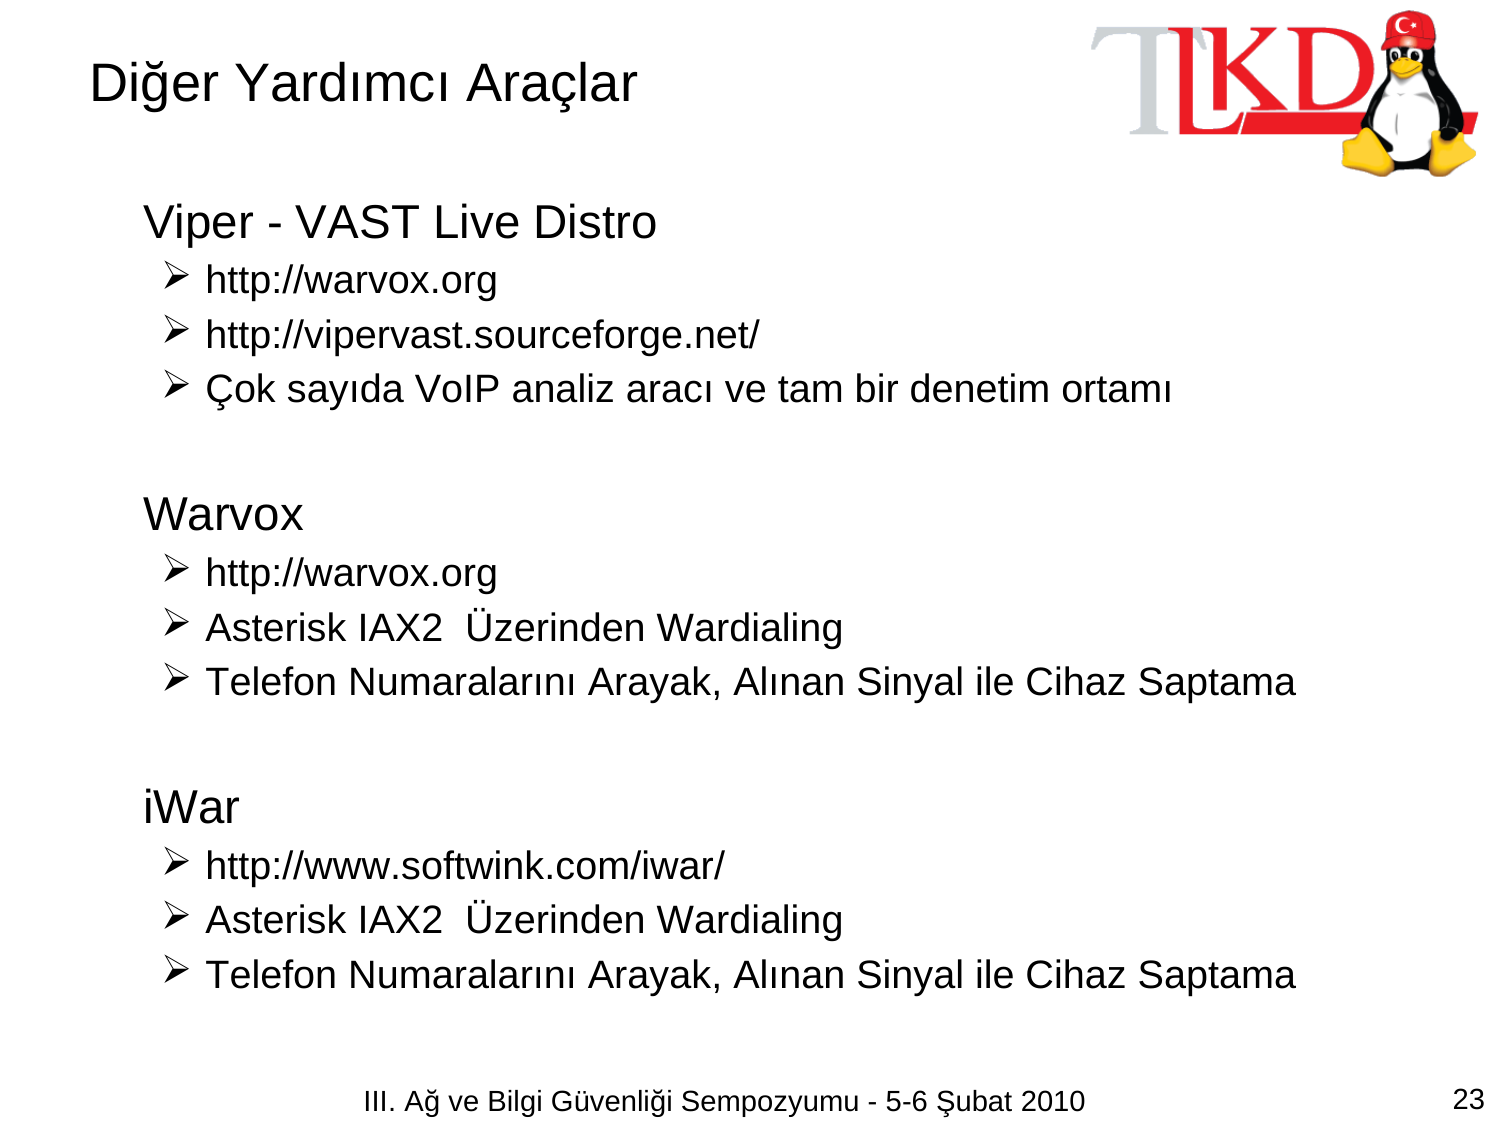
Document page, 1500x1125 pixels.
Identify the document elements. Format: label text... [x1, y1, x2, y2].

list Viper - VAST Live Distro http://warvox.org http://vipervast.sourceforge.net/ Çok sayıda VoIP analiz aracı ve tam bir denetim ortamı Warvox http://warvox.org Asterisk IAX2 Üzerinden Wardialing Telefon Numaralarını Arayak, Alınan Sinyal ile Cihaz Saptama iWar http://www.softwink.com/iwar/ Asterisk IAX2 Üzerinden Wardialing Telefon Numaralarını Arayak, Alınan Sinyal ile Cihaz Saptama [75, 187, 1426, 1005]
title Diğer Yardımcı Araçlar [75, 45, 1070, 151]
picture [1087, 0, 1491, 188]
